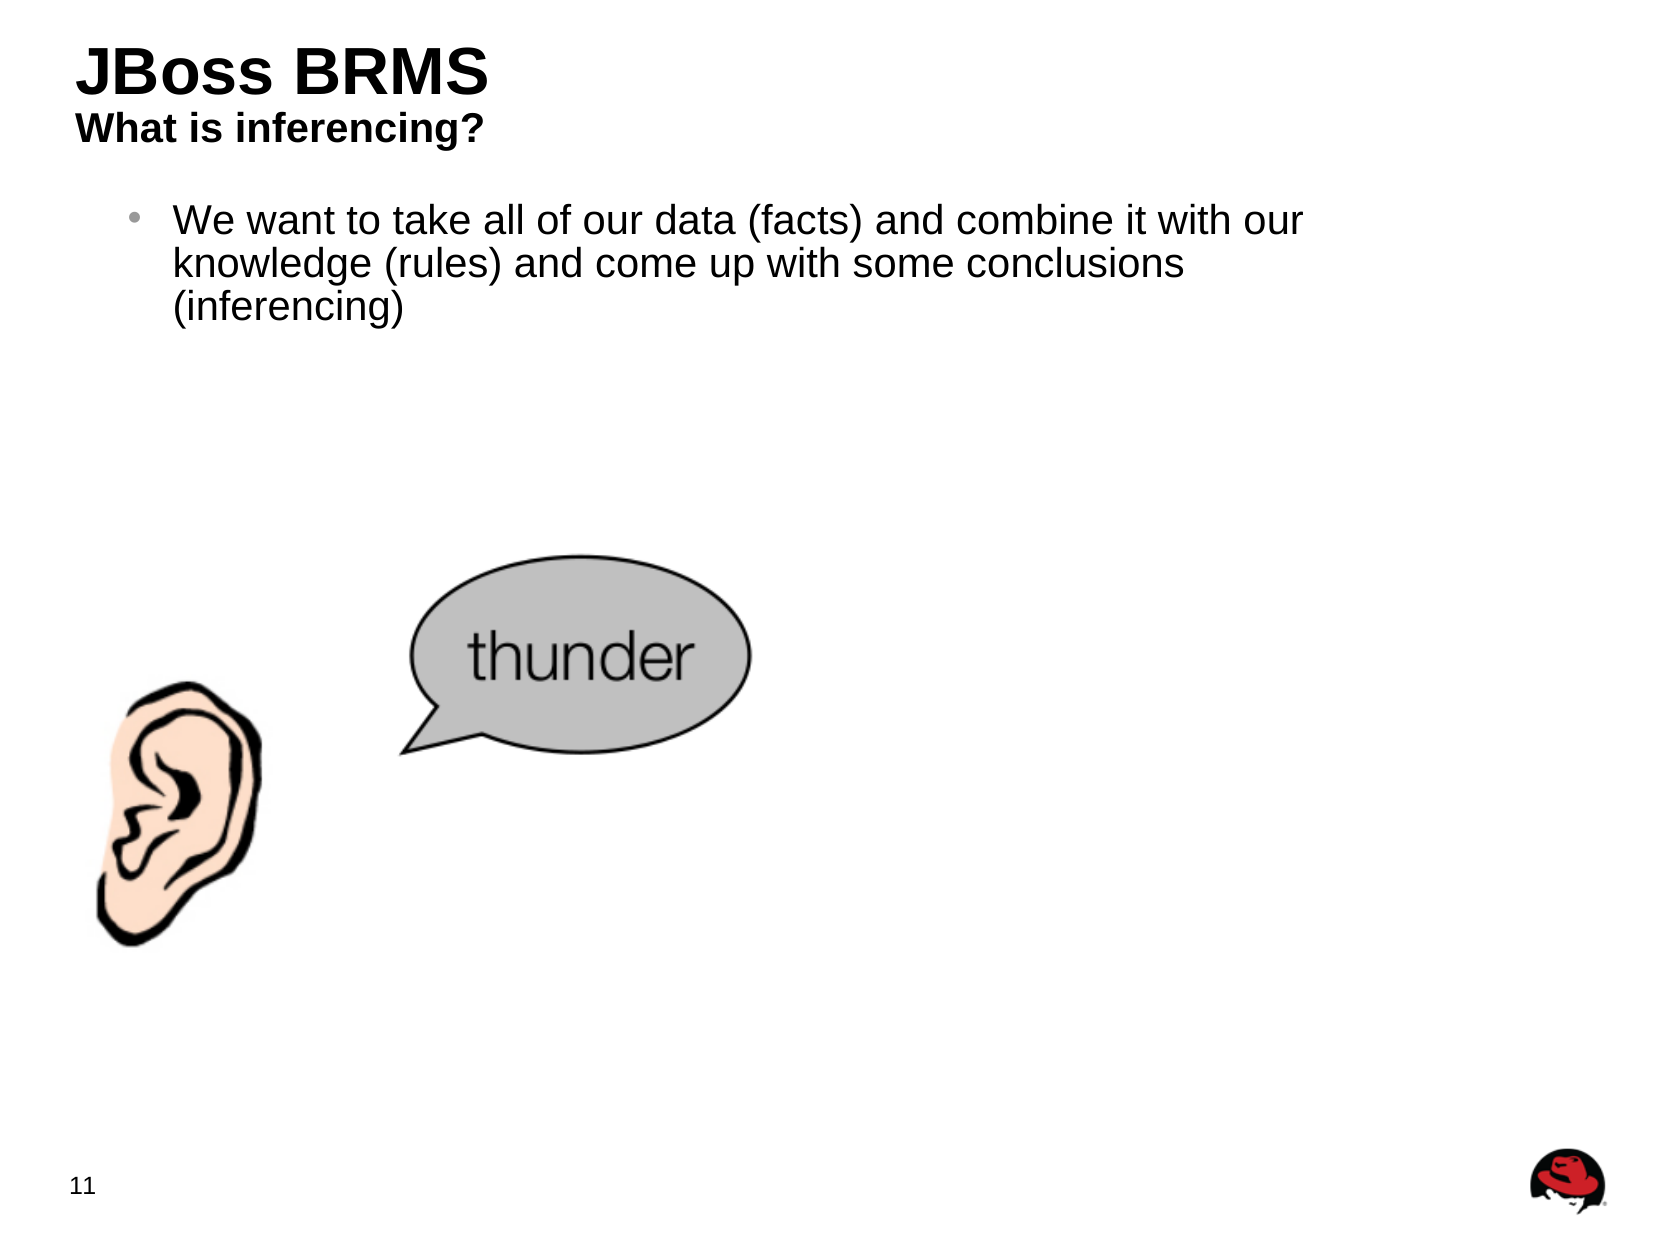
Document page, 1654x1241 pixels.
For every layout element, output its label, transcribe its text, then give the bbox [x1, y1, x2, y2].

picture [75, 544, 769, 976]
picture [1529, 1146, 1613, 1224]
title JBoss BRMS What is inferencing? [75, 36, 1388, 155]
list We want to take all of our data (facts) and combine it with our knowledge (rules) and come up with some conclusions (inferencing) [112, 200, 1388, 988]
